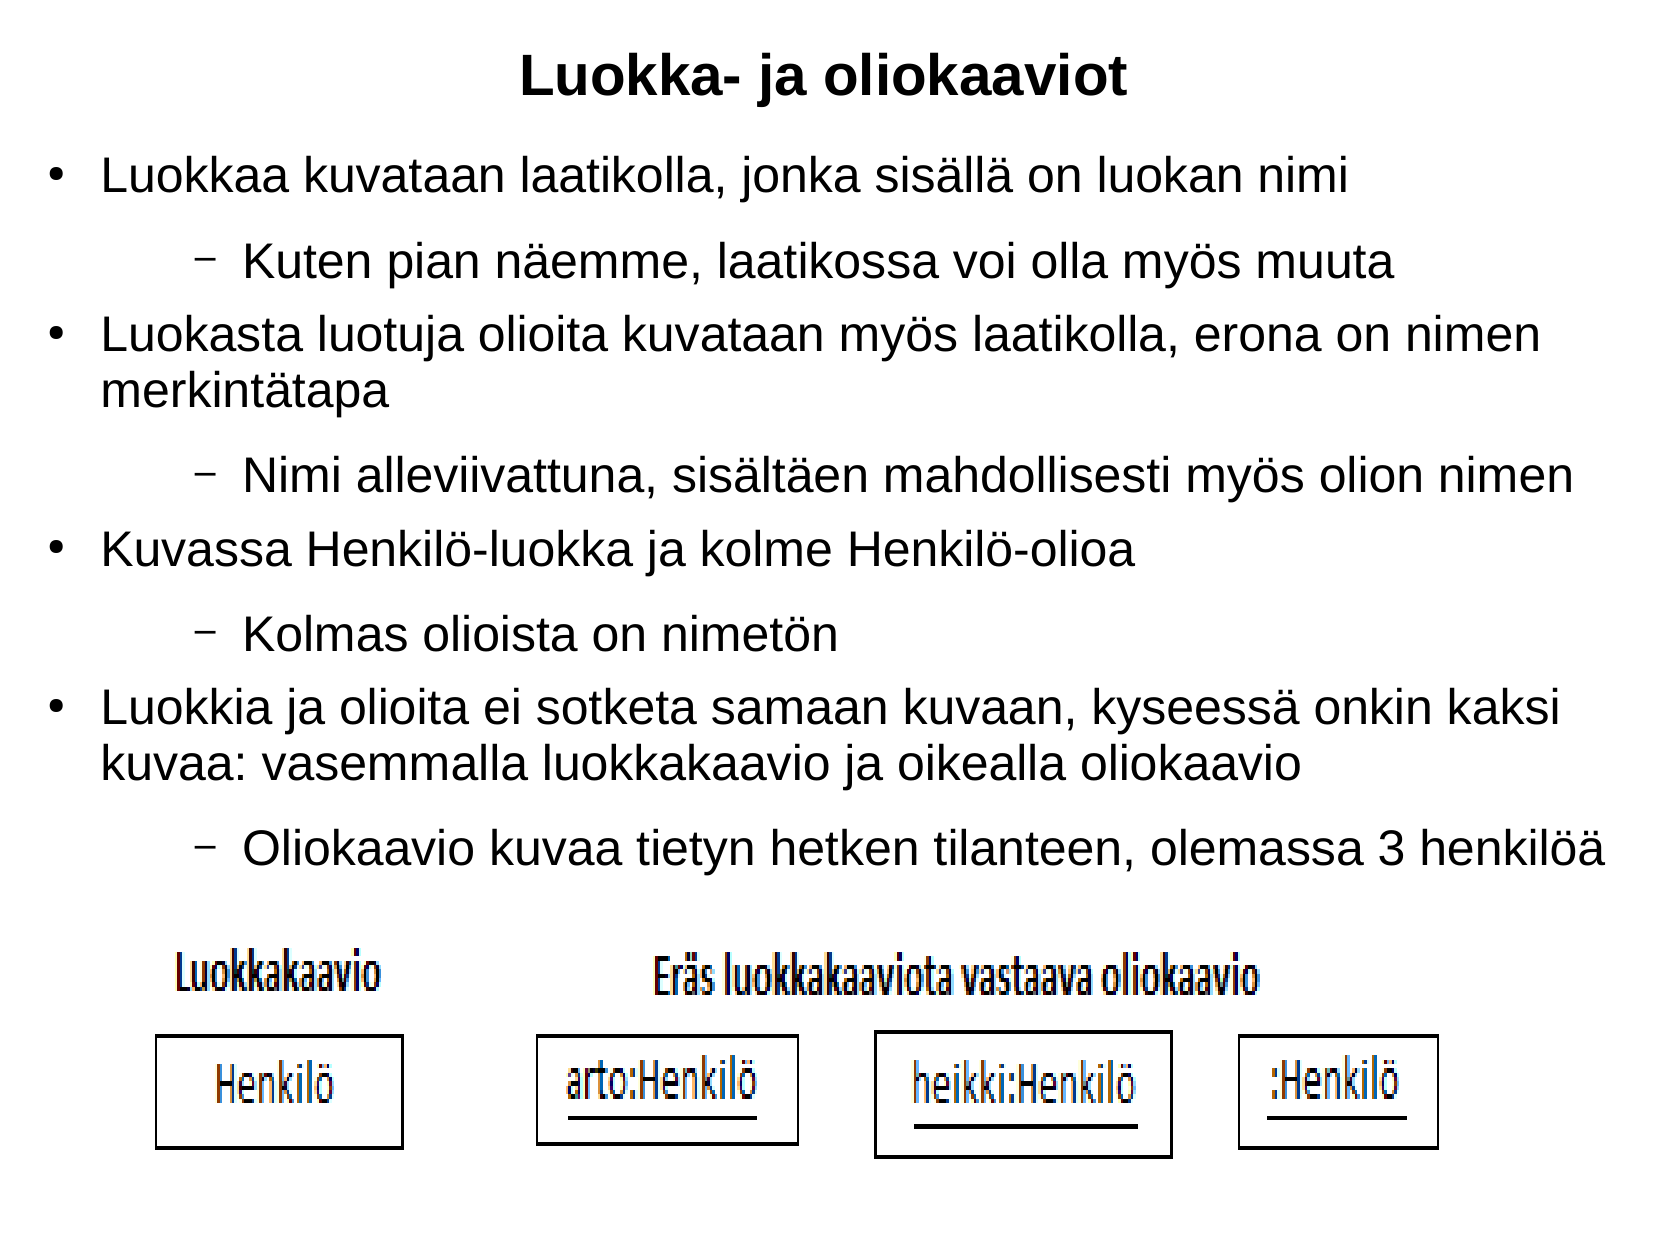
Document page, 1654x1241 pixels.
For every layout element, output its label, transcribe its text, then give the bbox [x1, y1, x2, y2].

title Luokka- ja oliokaaviot [82, 29, 1565, 121]
picture [118, 931, 1477, 1211]
list Luokkaa kuvataan laatikolla, jonka sisällä on luokan nimi Kuten pian näemme, laatikossa voi olla myös muuta Luokasta luotuja olioita kuvataan myös laatikolla, erona on nimen merkintätapa Nimi alleviivattuna, sisältäen mahdollisesti myös olion nimen Kuvassa Henkilö-luokka ja kolme Henkilö-olioa Kolmas olioista on nimetön Luokkia ja olioita ei sotketa samaan kuvaan, kyseessä onkin kaksi kuvaa: vasemmalla luokkakaavio ja oikealla oliokaavio Oliokaavio kuvaa tietyn hetken tilanteen, olemassa 3 henkilöä [29, 147, 1625, 877]
